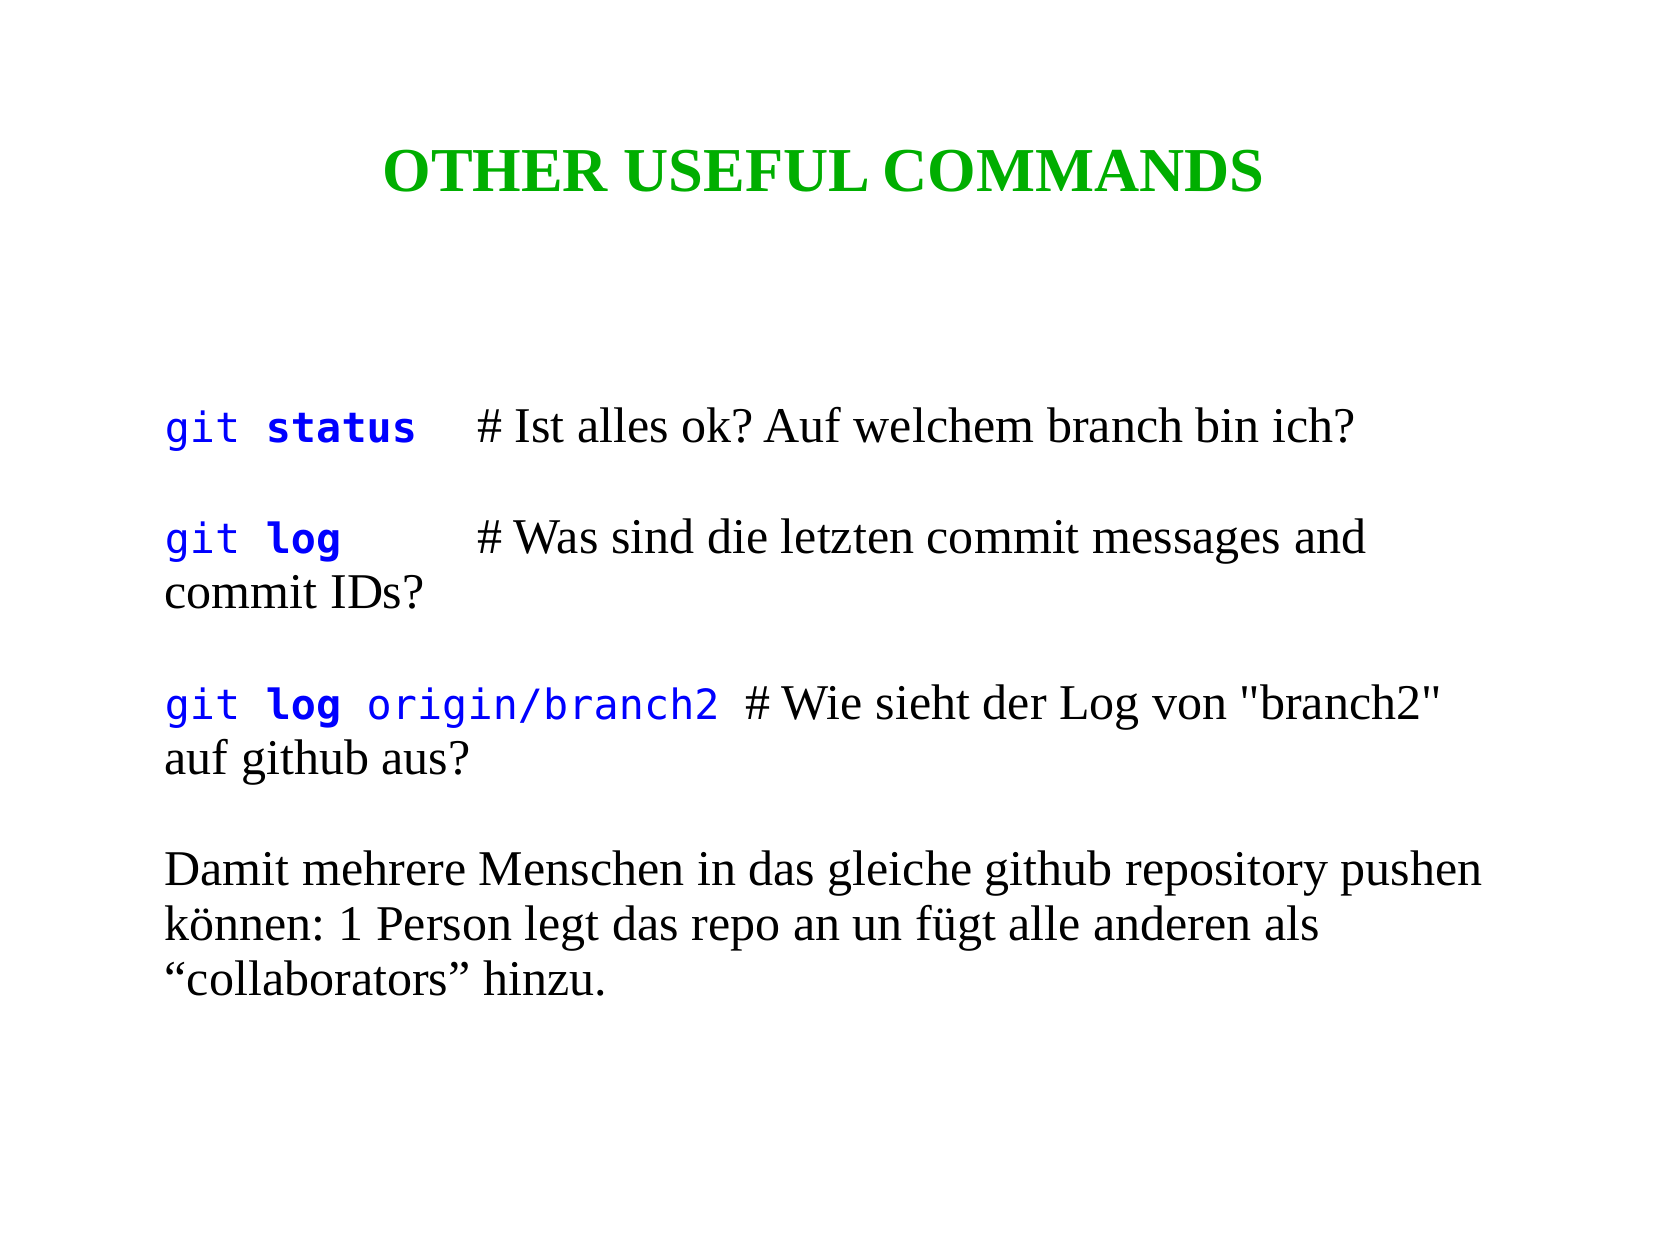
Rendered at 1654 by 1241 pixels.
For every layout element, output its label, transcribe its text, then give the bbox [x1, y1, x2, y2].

text_box OTHER USEFUL COMMANDS git status # Ist alles ok? Auf welchem branch bin ich? git log # Was sind die letzten commit messages and commit IDs? git log origin/branch2 # Wie sieht der Log von "branch2" auf github aus? Damit mehrere Menschen in das gleiche github repository pushen können: 1 Person legt das repo an un fügt alle anderen als “collaborators” hinzu. [150, 45, 1516, 1186]
